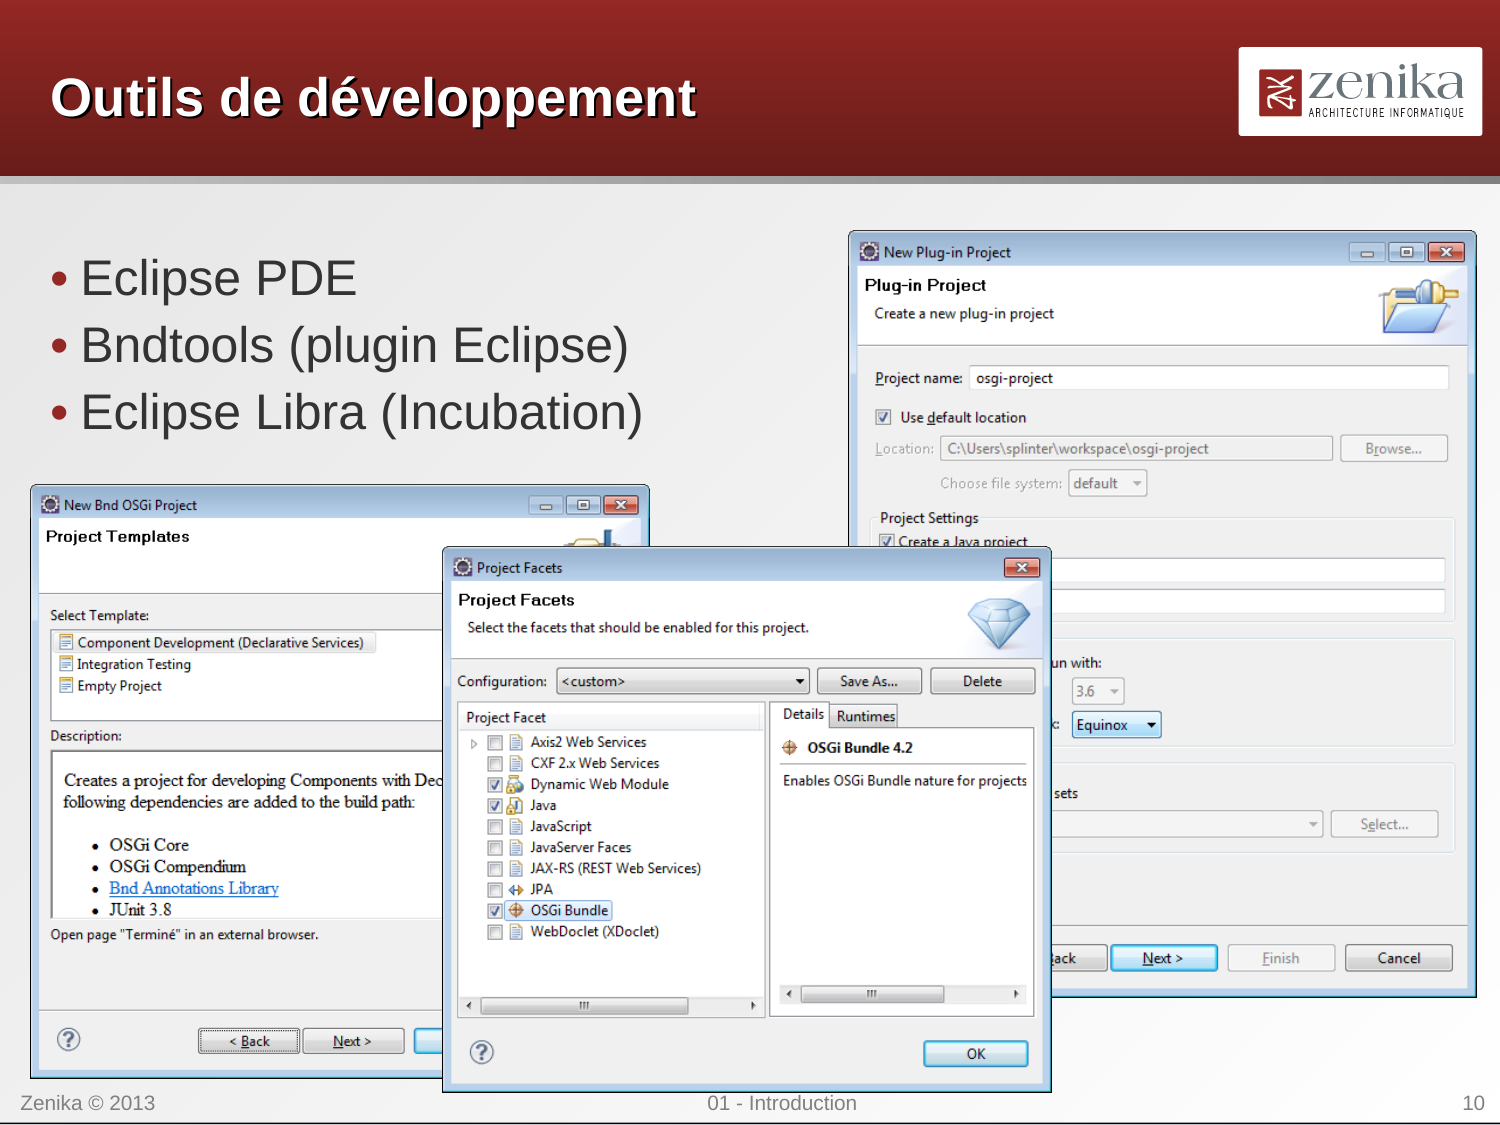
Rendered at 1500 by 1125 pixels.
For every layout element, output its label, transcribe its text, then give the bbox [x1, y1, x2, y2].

list Eclipse PDE Bndtools (plugin Eclipse) Eclipse Libra (Incubation) [50, 249, 1435, 1064]
picture [848, 230, 1477, 999]
picture [1257, 58, 1464, 125]
title Outils de développement [50, 15, 1206, 180]
picture [30, 484, 1052, 1093]
